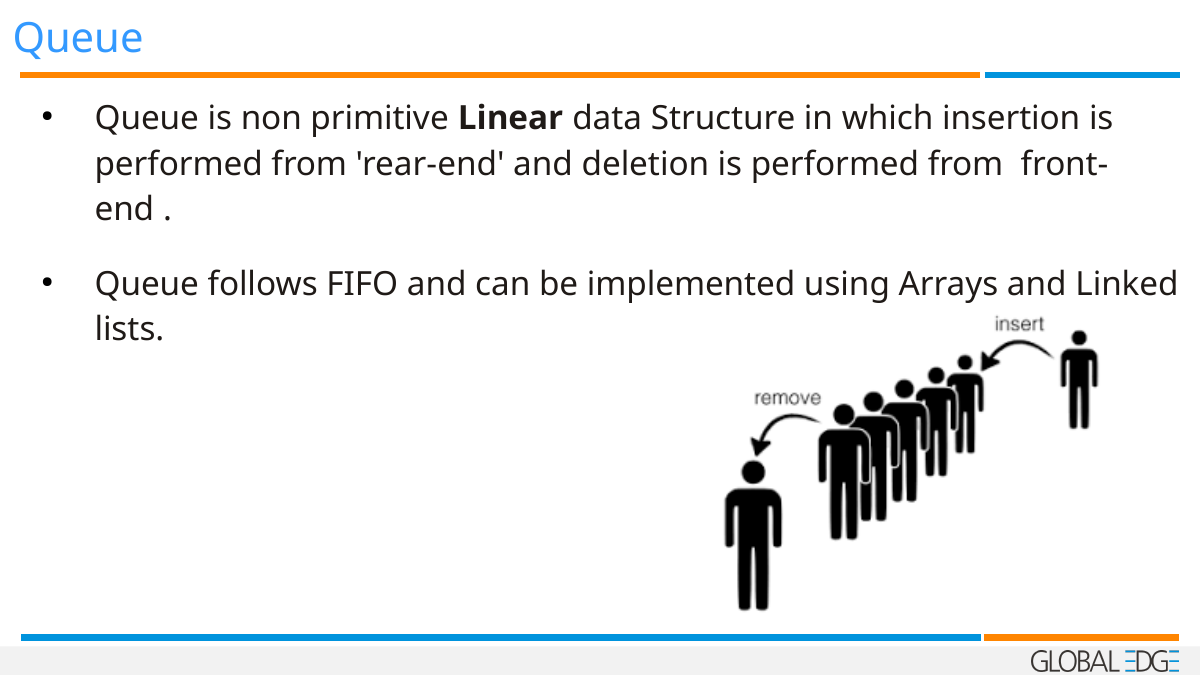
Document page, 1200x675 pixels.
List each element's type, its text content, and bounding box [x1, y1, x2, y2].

picture [1031, 650, 1179, 672]
text_box Queue is non primitive Linear data Structure in which insertion is performed from 'rear-end' and deletion is performed from front-end . Queue follows FIFO and can be implemented using Arrays and Linked lists. [23, 94, 1182, 615]
picture [711, 307, 1111, 617]
title Queue [12, 9, 1088, 63]
